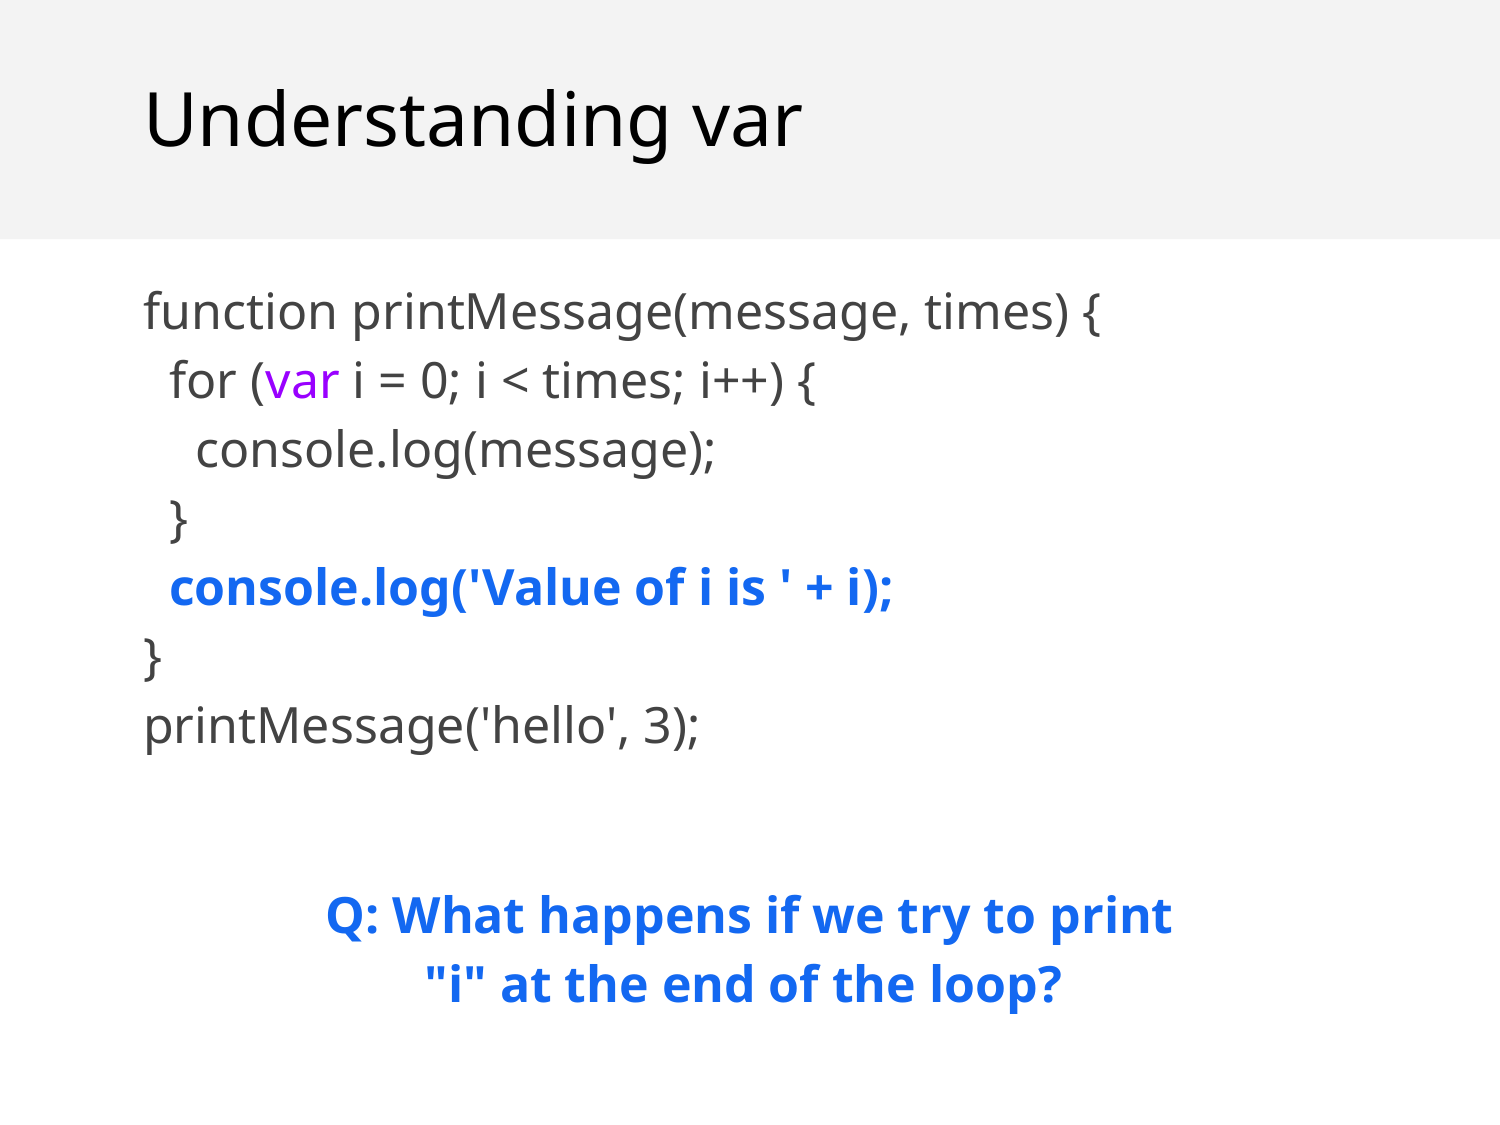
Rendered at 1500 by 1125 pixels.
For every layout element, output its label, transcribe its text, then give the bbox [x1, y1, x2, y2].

text_box Q: What happens if we try to print "i" at the end of the loop? [285, 815, 1215, 1071]
list function printMessage(message, times) { for (var i = 0; i < times; i++) { console.log(message); } console.log('Value of i is ' + i); } printMessage('hello', 3); [128, 255, 1372, 804]
title Understanding var [128, 56, 1372, 183]
